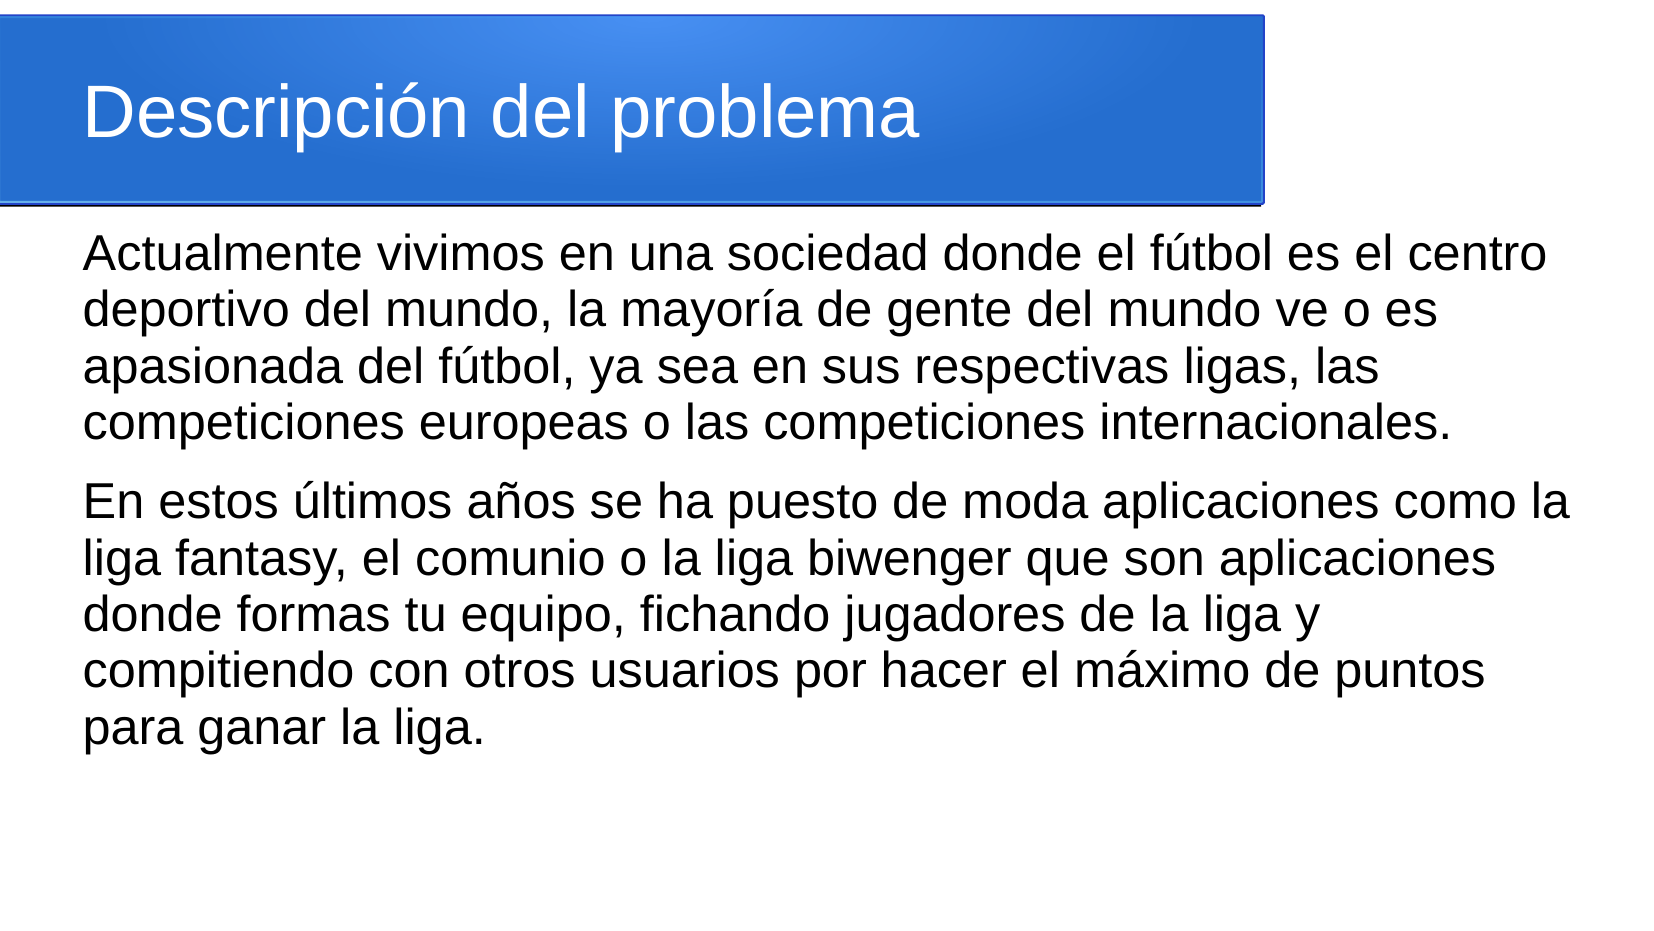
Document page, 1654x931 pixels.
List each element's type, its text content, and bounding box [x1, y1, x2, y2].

list Actualmente vivimos en una sociedad donde el fútbol es el centro deportivo del mundo, la mayoría de gente del mundo ve o es apasionada del fútbol, ya sea en sus respectivas ligas, las competiciones europeas o las competiciones internacionales. En estos últimos años se ha puesto de moda aplicaciones como la liga fantasy, el comunio o la liga biwenger que son aplicaciones donde formas tu equipo, fichando jugadores de la liga y compitiendo con otros usuarios por hacer el máximo de puntos para ganar la liga. [82, 224, 1571, 764]
title Descripción del problema [82, 35, 1235, 189]
